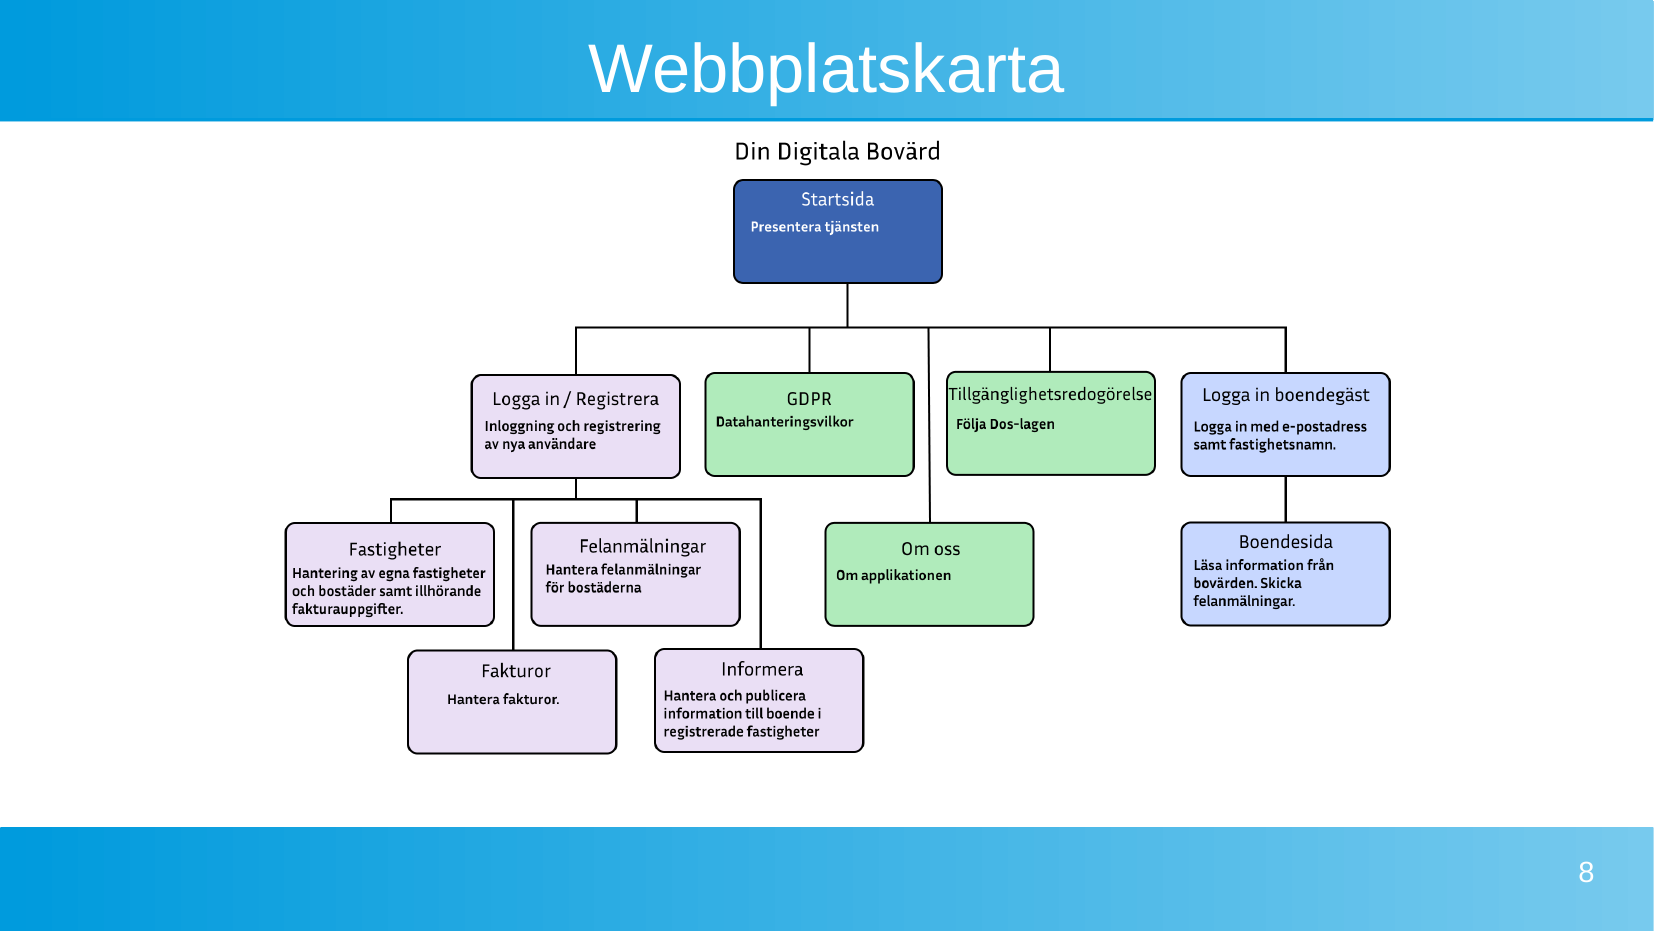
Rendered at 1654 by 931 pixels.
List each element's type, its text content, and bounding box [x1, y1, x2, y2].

picture [265, 131, 1410, 827]
title Webbplatskarta [59, 29, 1595, 108]
